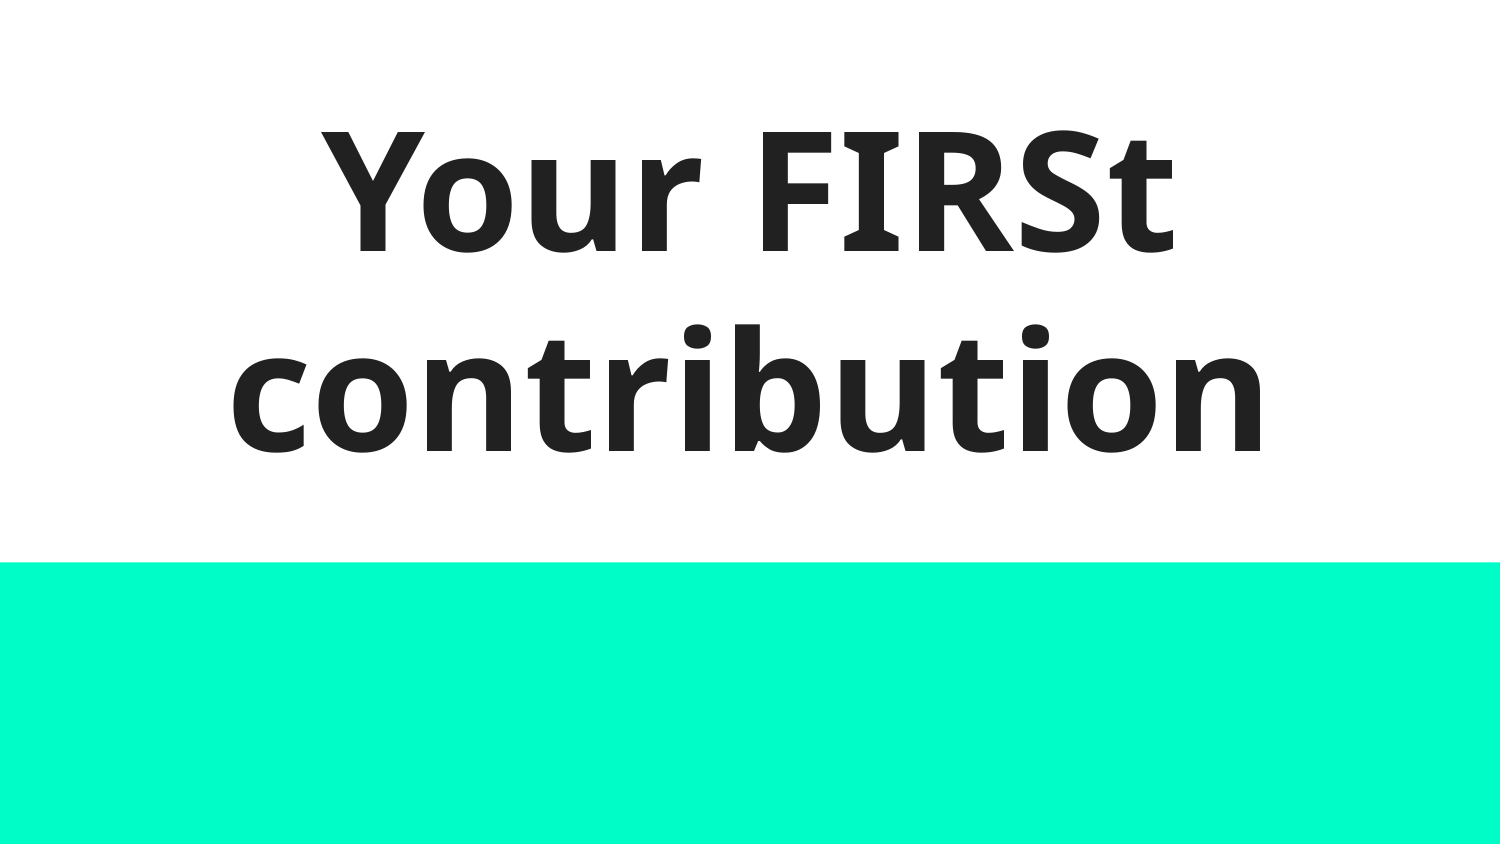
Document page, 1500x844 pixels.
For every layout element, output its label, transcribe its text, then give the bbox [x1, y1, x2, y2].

title Your FIRSt contribution [51, 64, 1449, 506]
